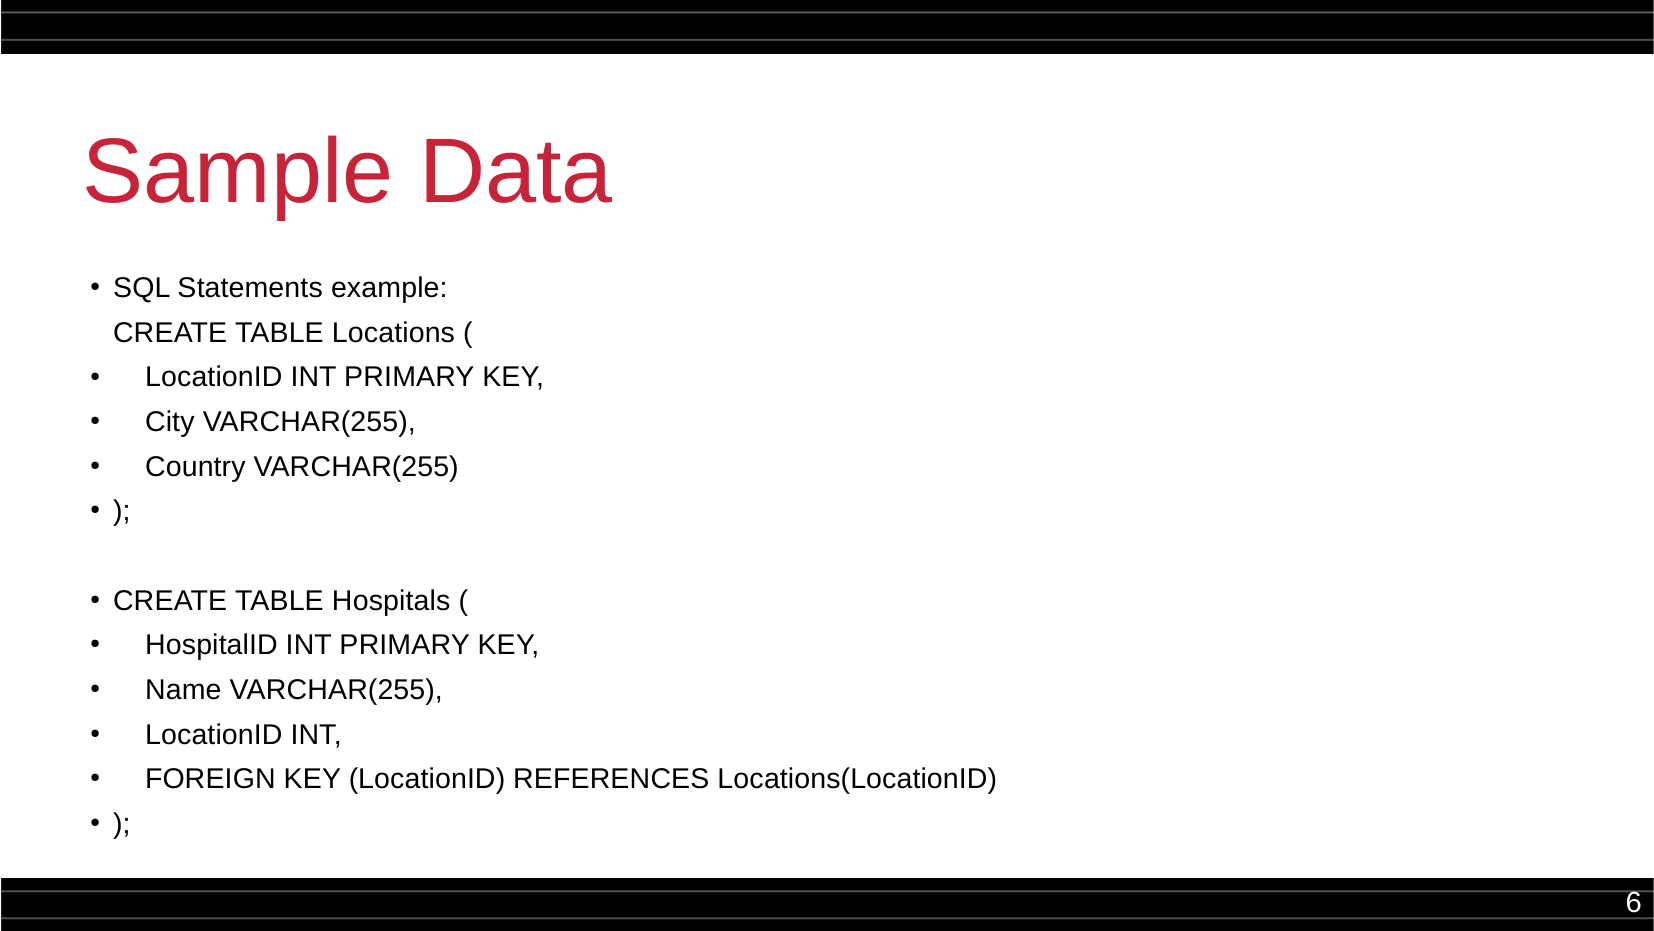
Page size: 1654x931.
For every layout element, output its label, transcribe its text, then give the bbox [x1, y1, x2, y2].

list SQL Statements example: CREATE TABLE Locations ( LocationID INT PRIMARY KEY, City VARCHAR(255), Country VARCHAR(255) ); CREATE TABLE Hospitals ( HospitalID INT PRIMARY KEY, Name VARCHAR(255), LocationID INT, FOREIGN KEY (LocationID) REFERENCES Locations(LocationID) ); [82, 271, 1571, 851]
picture [1, 0, 1654, 54]
title Sample Data [82, 92, 1571, 249]
picture [1, 878, 1654, 931]
